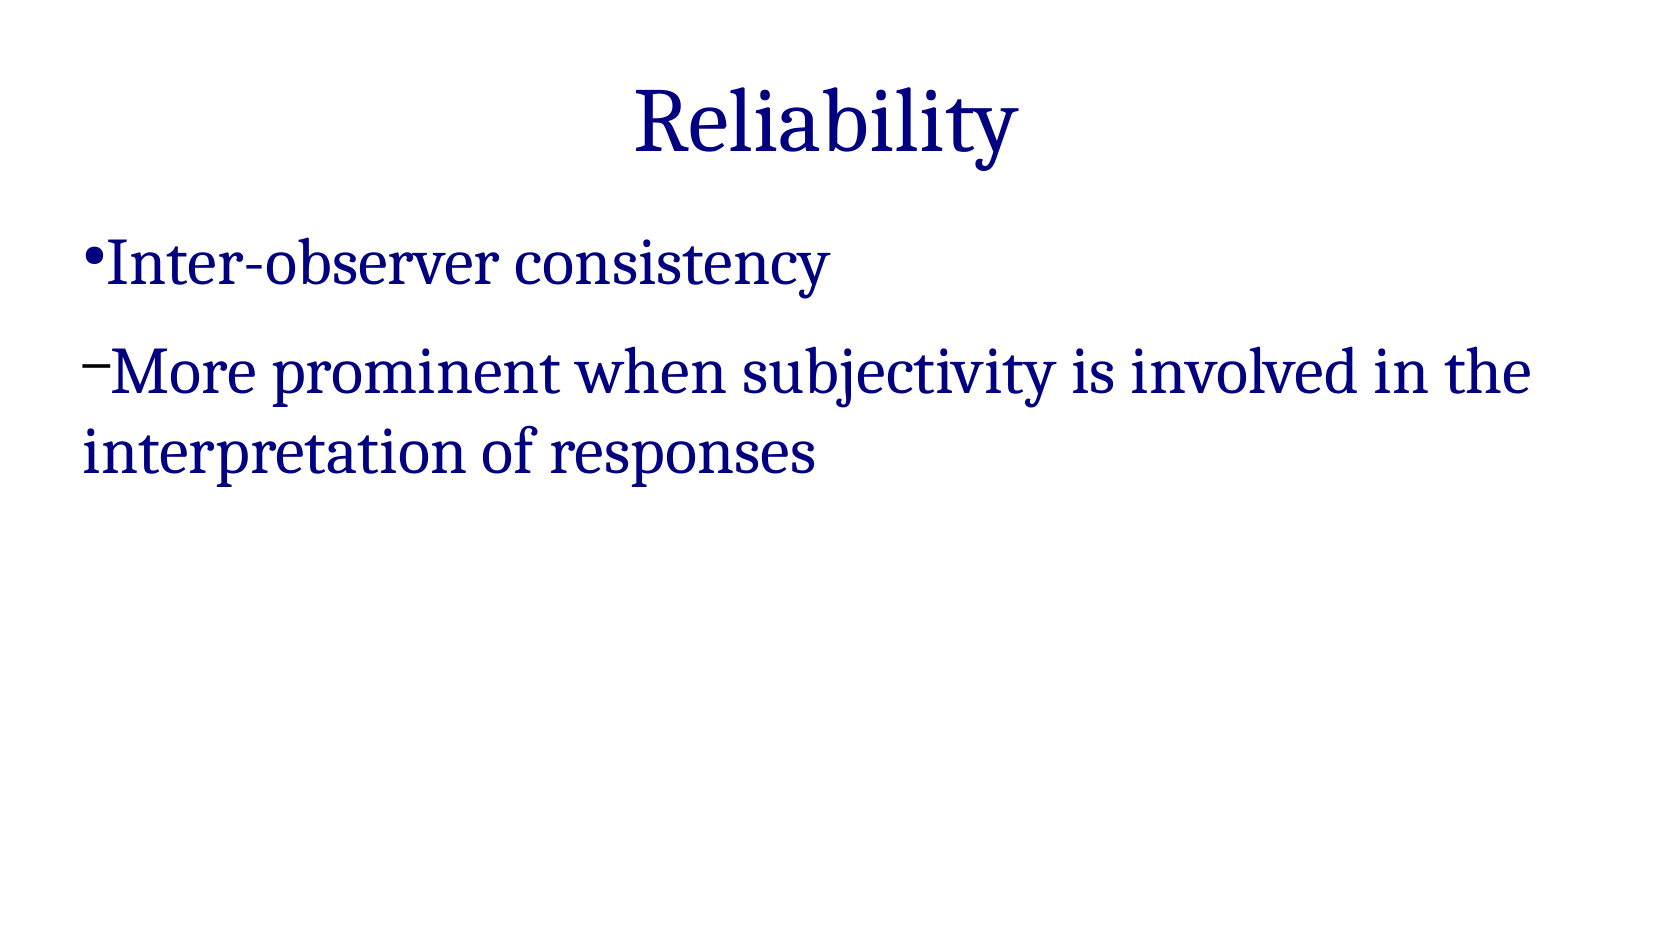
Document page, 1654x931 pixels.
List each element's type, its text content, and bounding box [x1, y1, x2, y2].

title Reliability [82, 7, 1571, 217]
list Inter-observer consistency More prominent when subjectivity is involved in the interpretation of responses [82, 217, 1571, 863]
